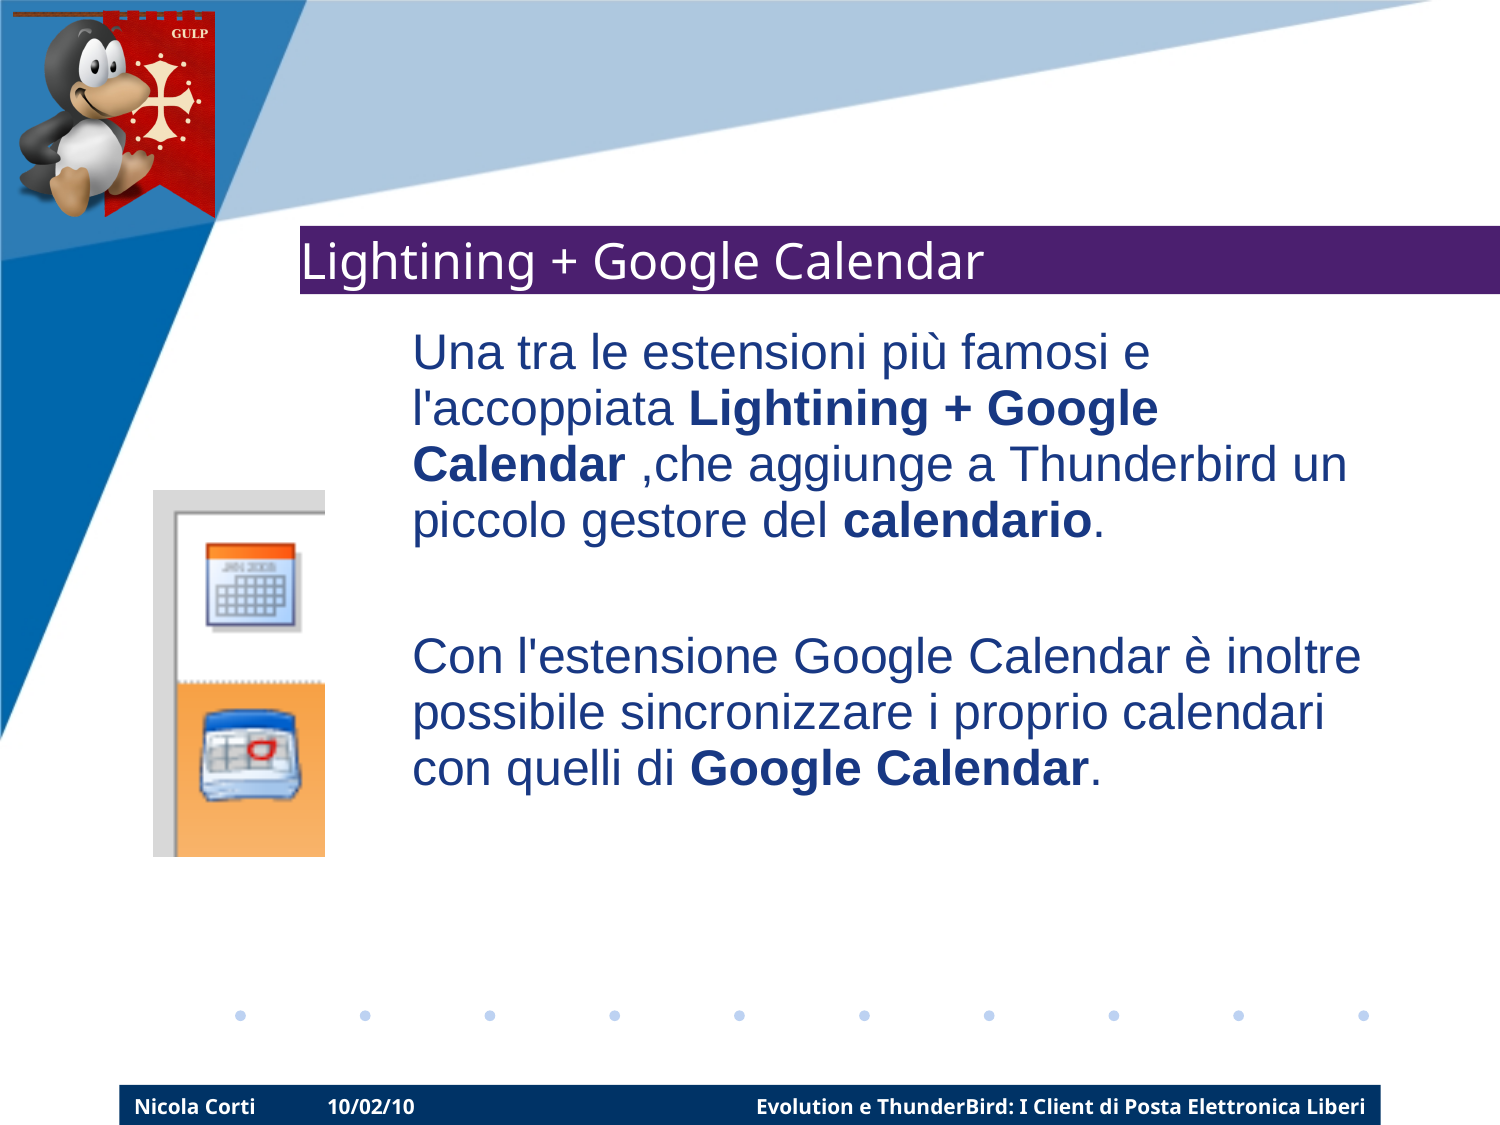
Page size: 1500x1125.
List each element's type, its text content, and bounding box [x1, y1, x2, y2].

list Una tra le estensioni più famosi e l'accoppiata Lightining + Google Calendar ,che aggiunge a Thunderbird un piccolo gestore del calendario. Con l'estensione Google Calendar è inoltre possibile sincronizzare i proprio calendari con quelli di Google Calendar. [299, 324, 1418, 1068]
title Lightining + Google Calendar [300, 229, 1500, 291]
picture [0, 0, 1500, 857]
